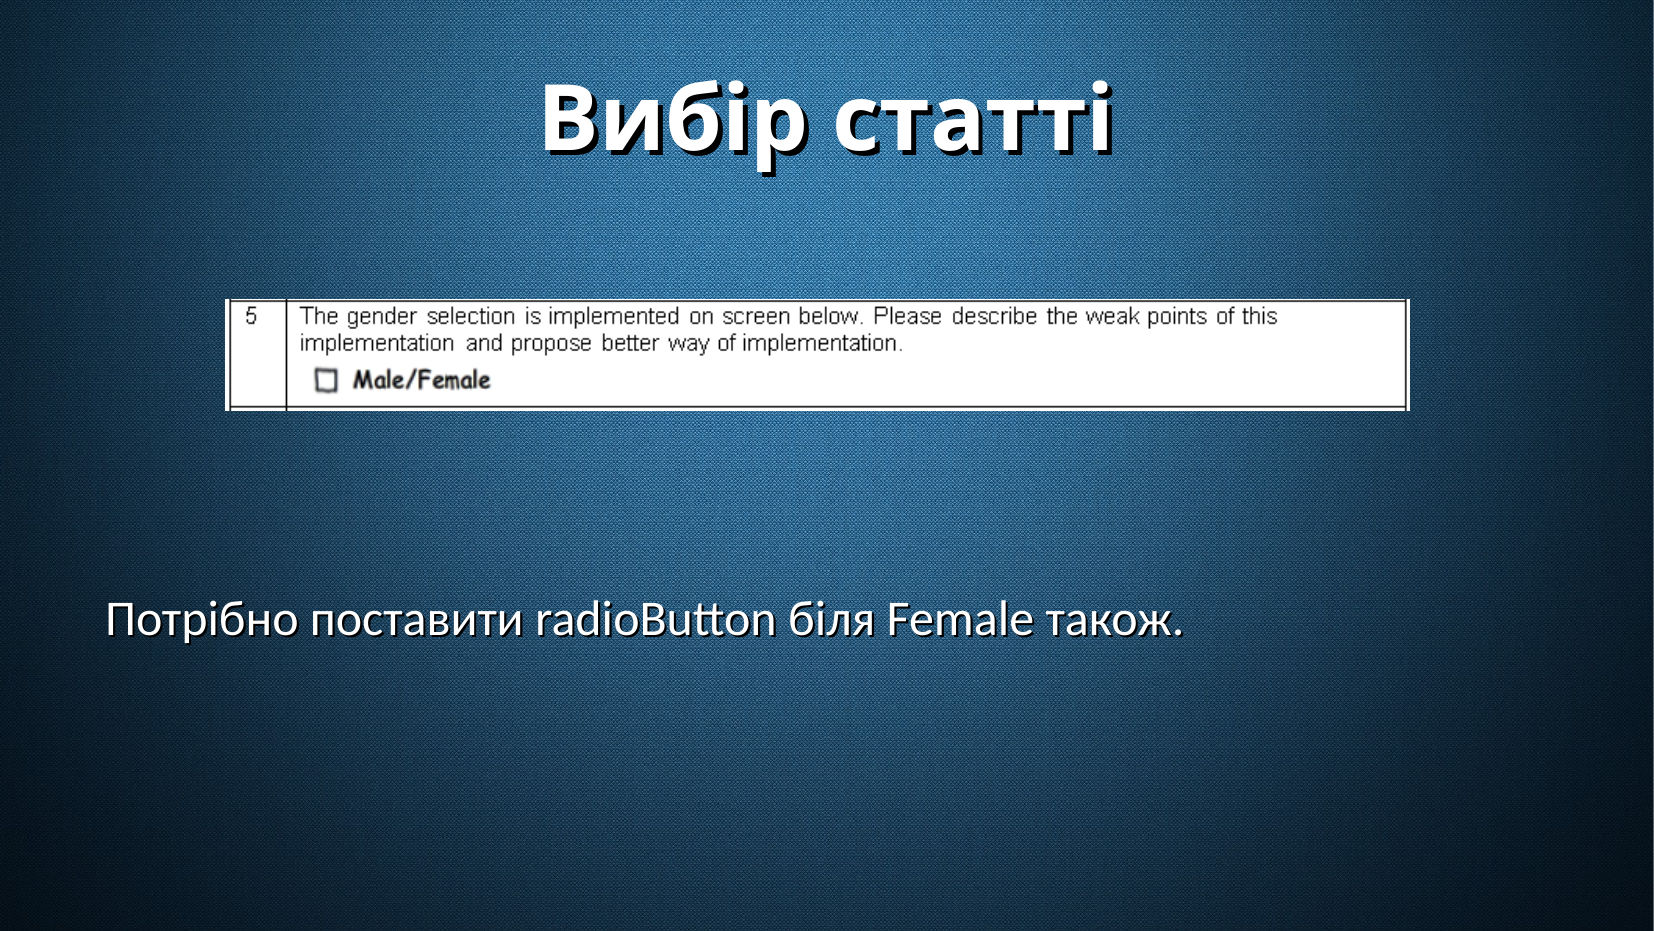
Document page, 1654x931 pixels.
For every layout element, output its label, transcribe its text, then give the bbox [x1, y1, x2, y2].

picture [0, 0, 1654, 931]
title Вибір статті [82, 37, 1571, 193]
subtitle Потрібно поставити radioButton біля Female також. [105, 480, 1616, 765]
